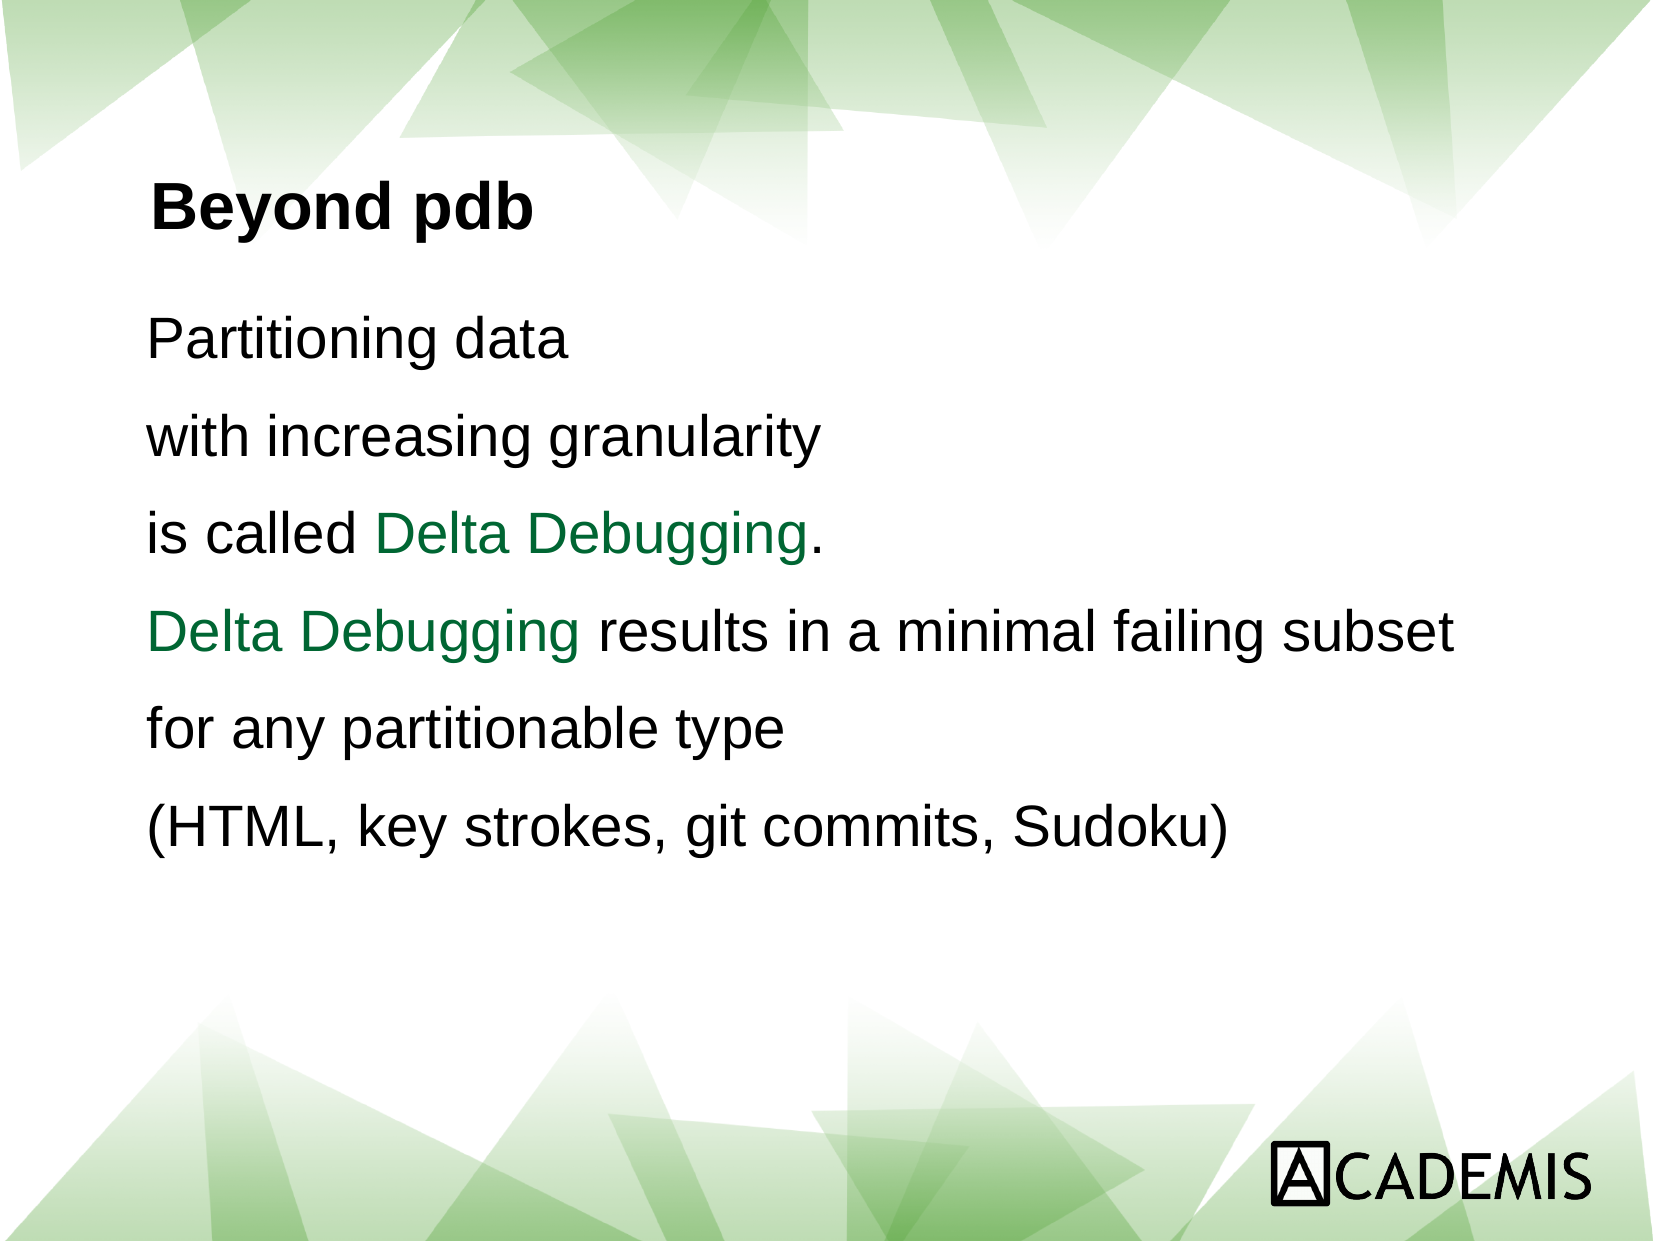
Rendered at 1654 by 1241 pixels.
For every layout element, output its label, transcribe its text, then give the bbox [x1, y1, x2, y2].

picture [2, 985, 1653, 1241]
picture [0, 0, 1654, 256]
text_box Beyond pdb [150, 150, 1085, 225]
title Partitioning data with increasing granularity is called Delta Debugging. Delta Debugging results in a minimal failing subset for any partitionable type (HTML, key strokes, git commits, Sudoku) [146, 288, 1636, 844]
